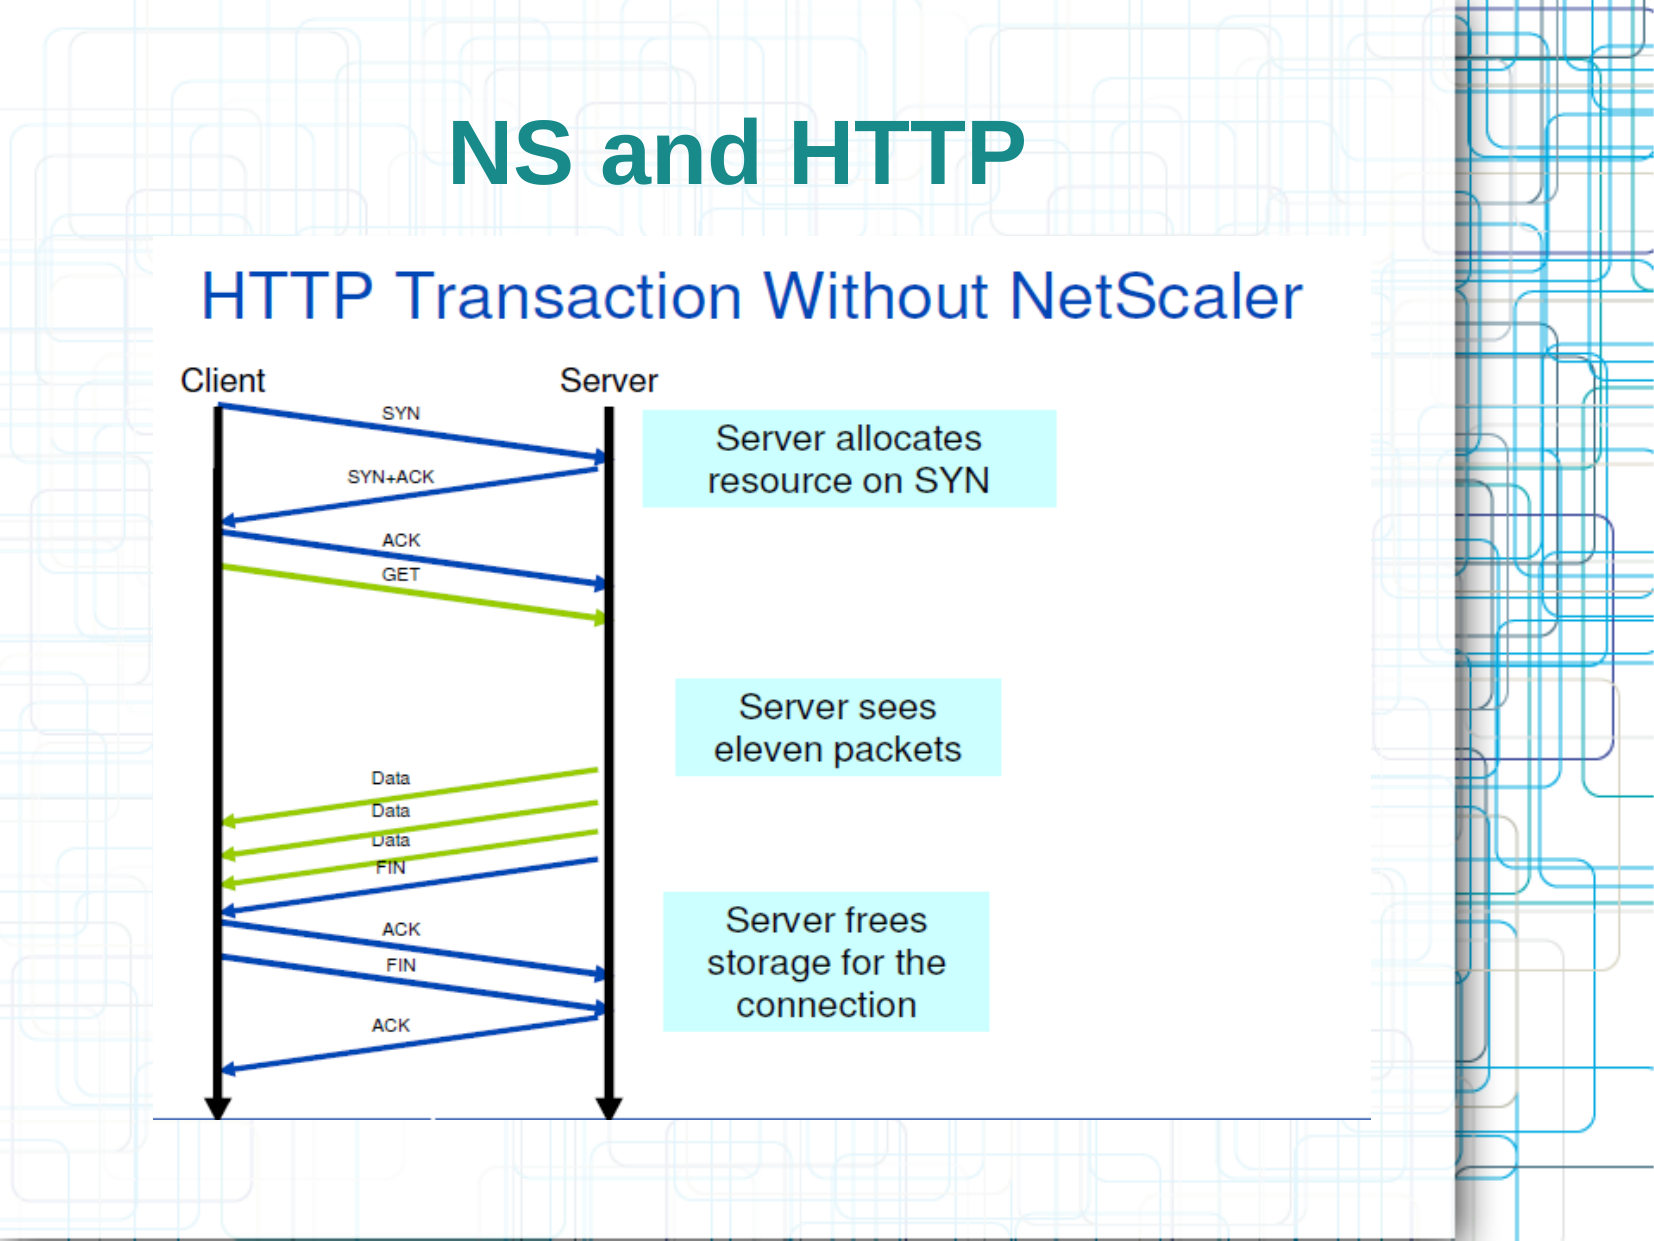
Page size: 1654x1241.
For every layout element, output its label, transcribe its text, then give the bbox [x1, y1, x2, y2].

title NS and HTTP [59, 49, 1418, 257]
picture [0, 0, 1654, 1241]
